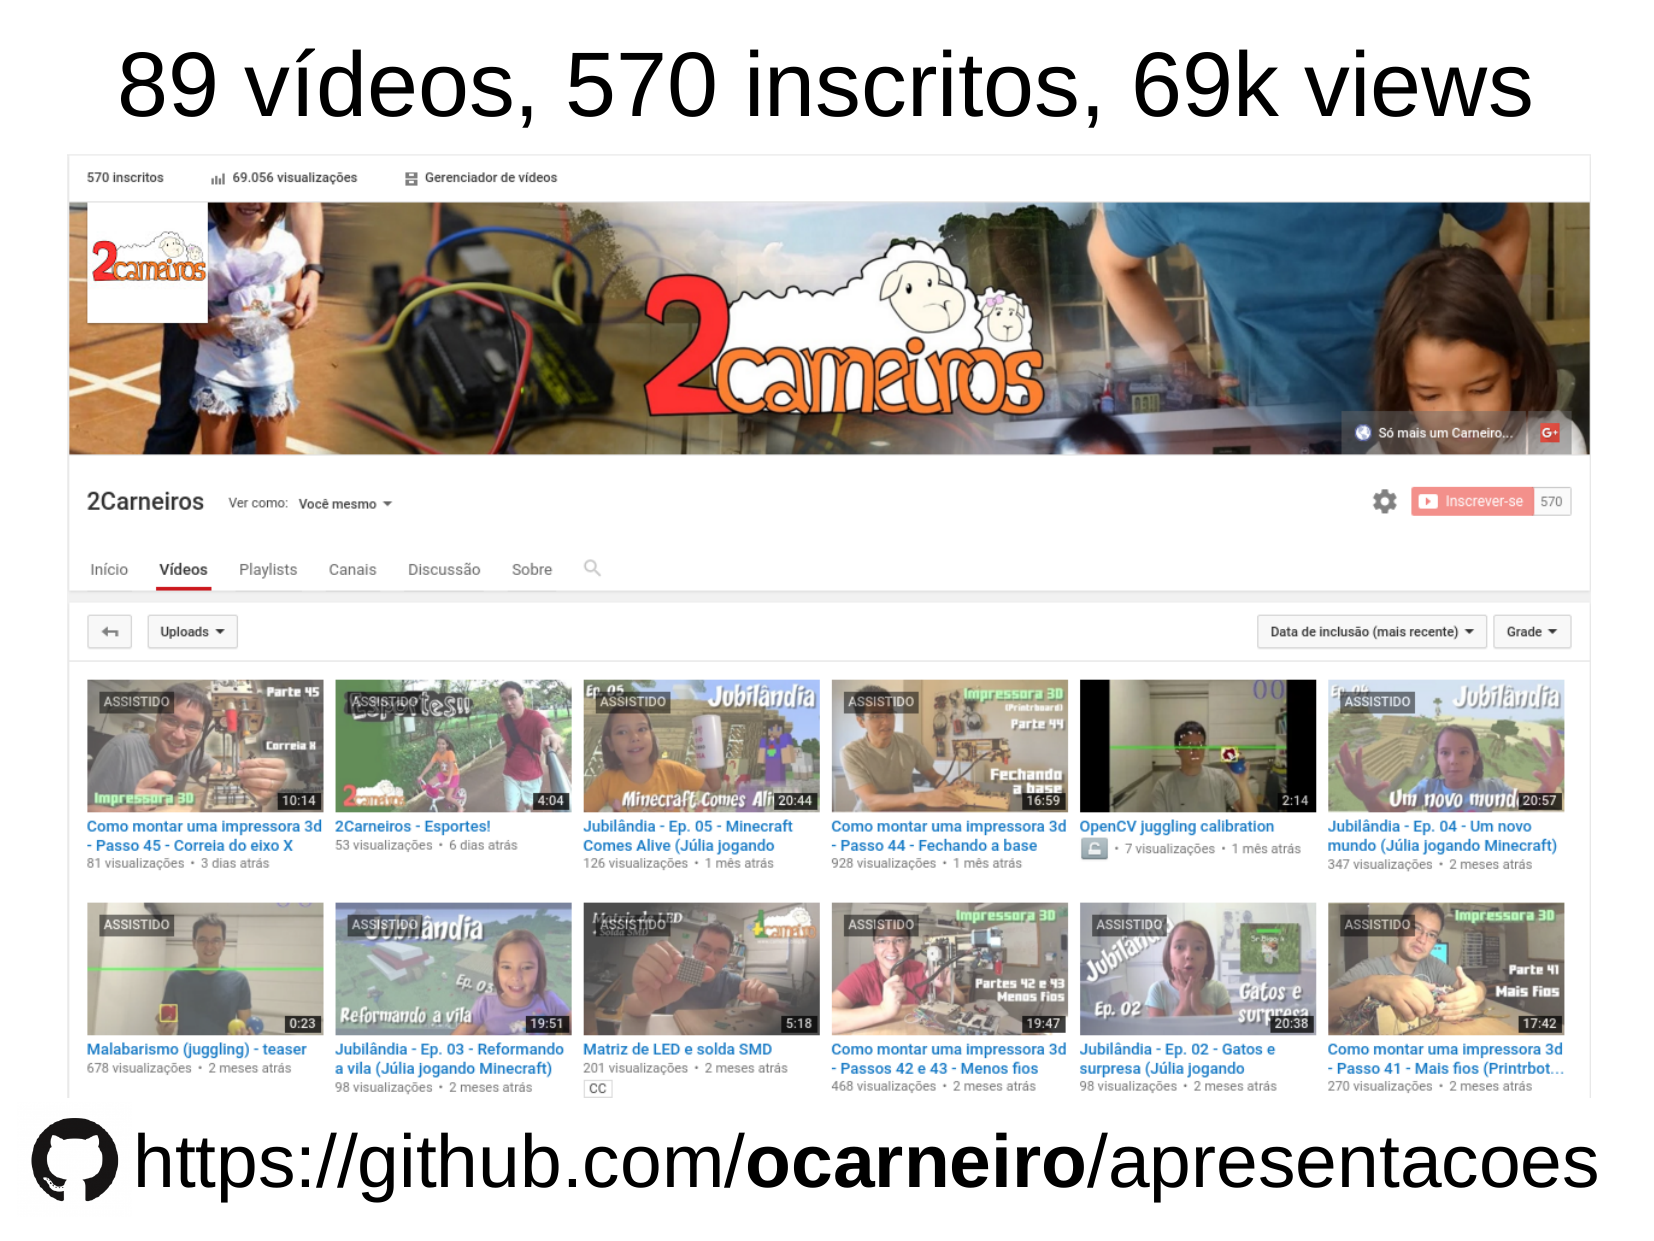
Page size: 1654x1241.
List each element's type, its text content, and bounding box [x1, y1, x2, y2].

title 89 vídeos, 570 inscritos, 69k views [82, 33, 1571, 137]
picture [67, 152, 1591, 1098]
picture [17, 1102, 132, 1217]
text_box https://github.com/ocarneiro/apresentacoes [132, 1112, 1624, 1212]
